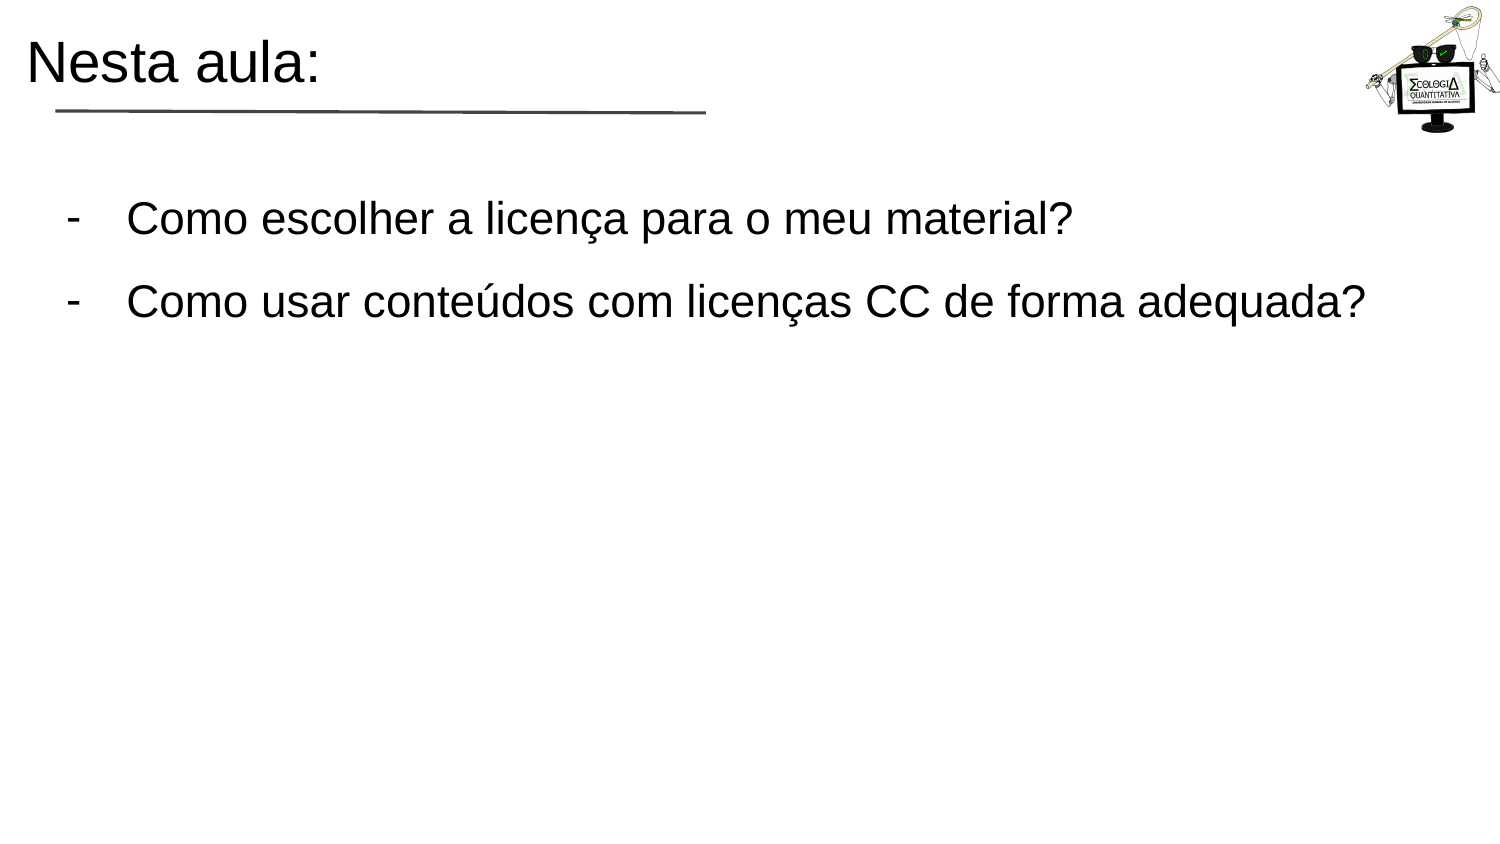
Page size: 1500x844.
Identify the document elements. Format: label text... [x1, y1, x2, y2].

text_box Como escolher a licença para o meu material? Como usar conteúdos com licenças CC de forma adequada? [36, 146, 1412, 801]
text_box Nesta aula: [11, 9, 1210, 117]
picture [1365, 3, 1500, 135]
